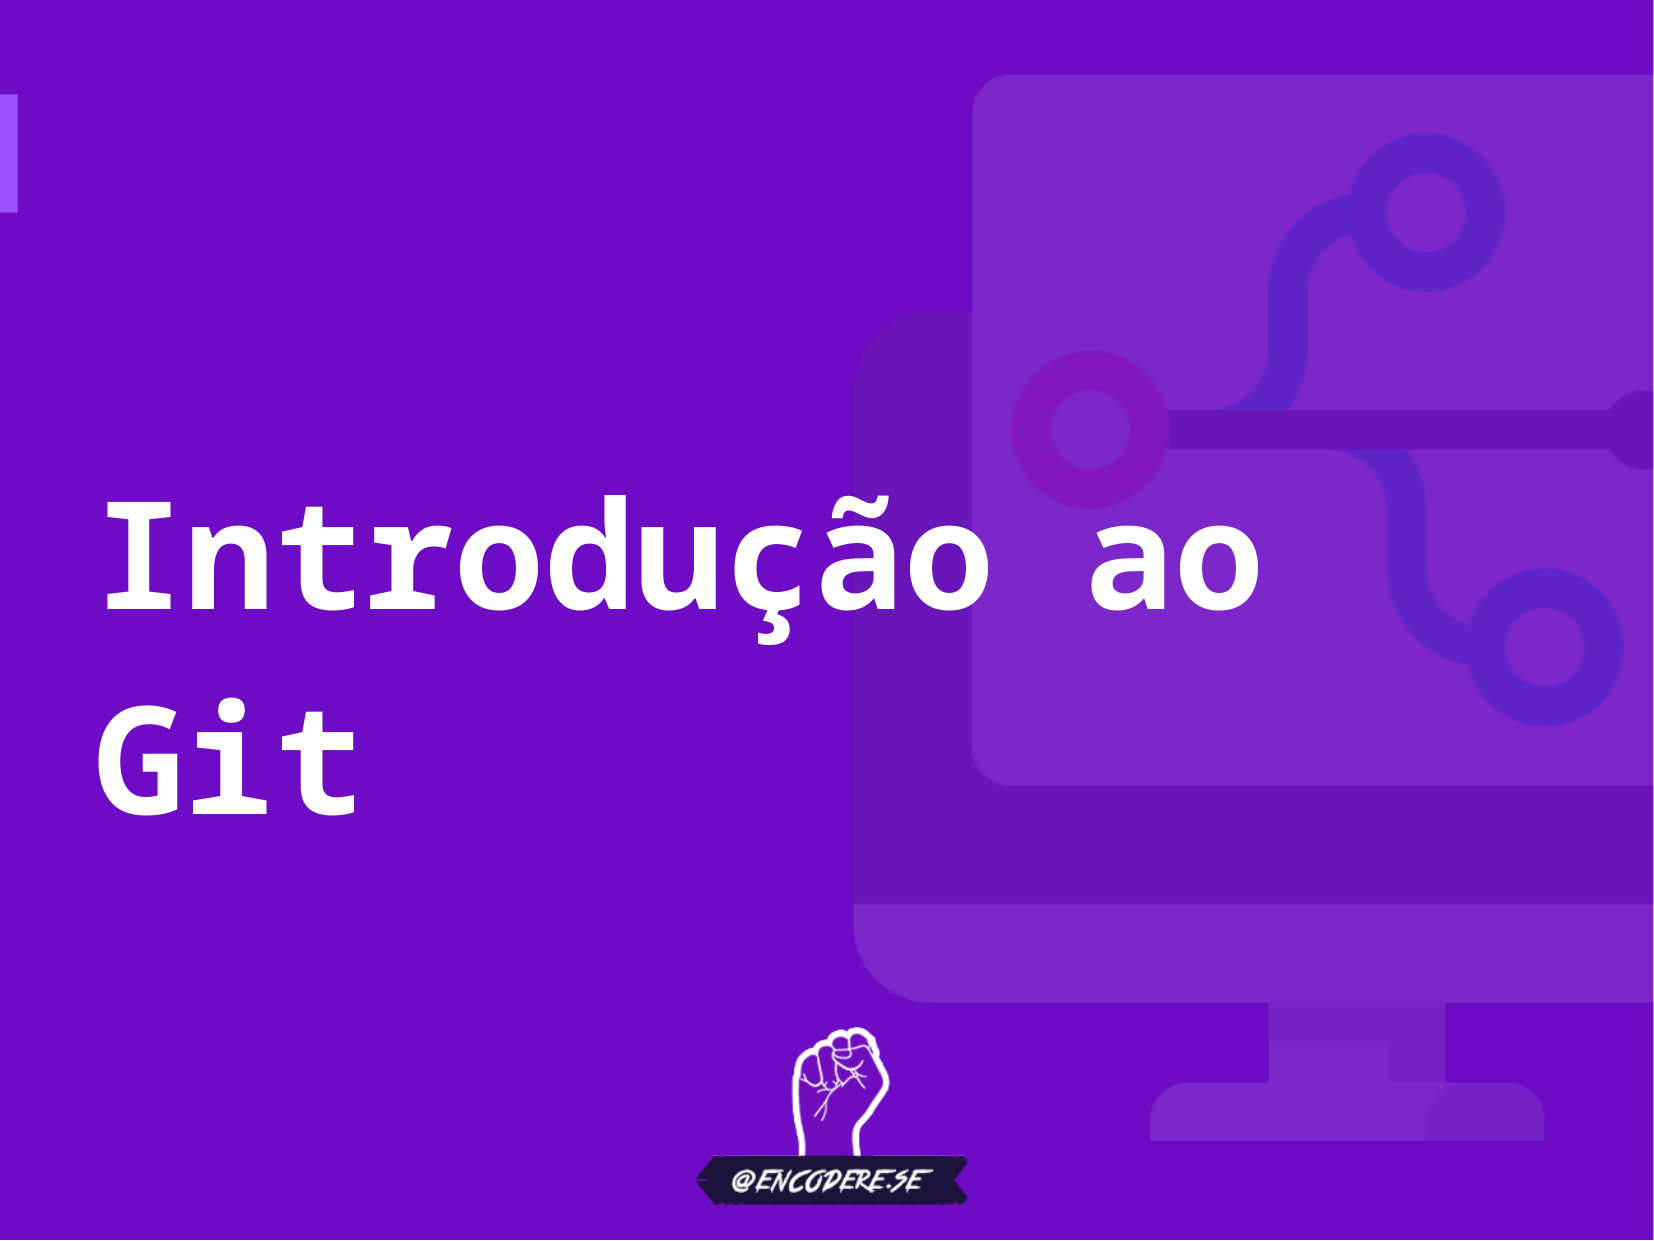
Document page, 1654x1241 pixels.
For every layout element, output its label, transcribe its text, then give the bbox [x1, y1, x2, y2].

title Introdução ao Git [94, 469, 1391, 839]
text_box [0, 94, 18, 213]
picture [696, 0, 1654, 1241]
